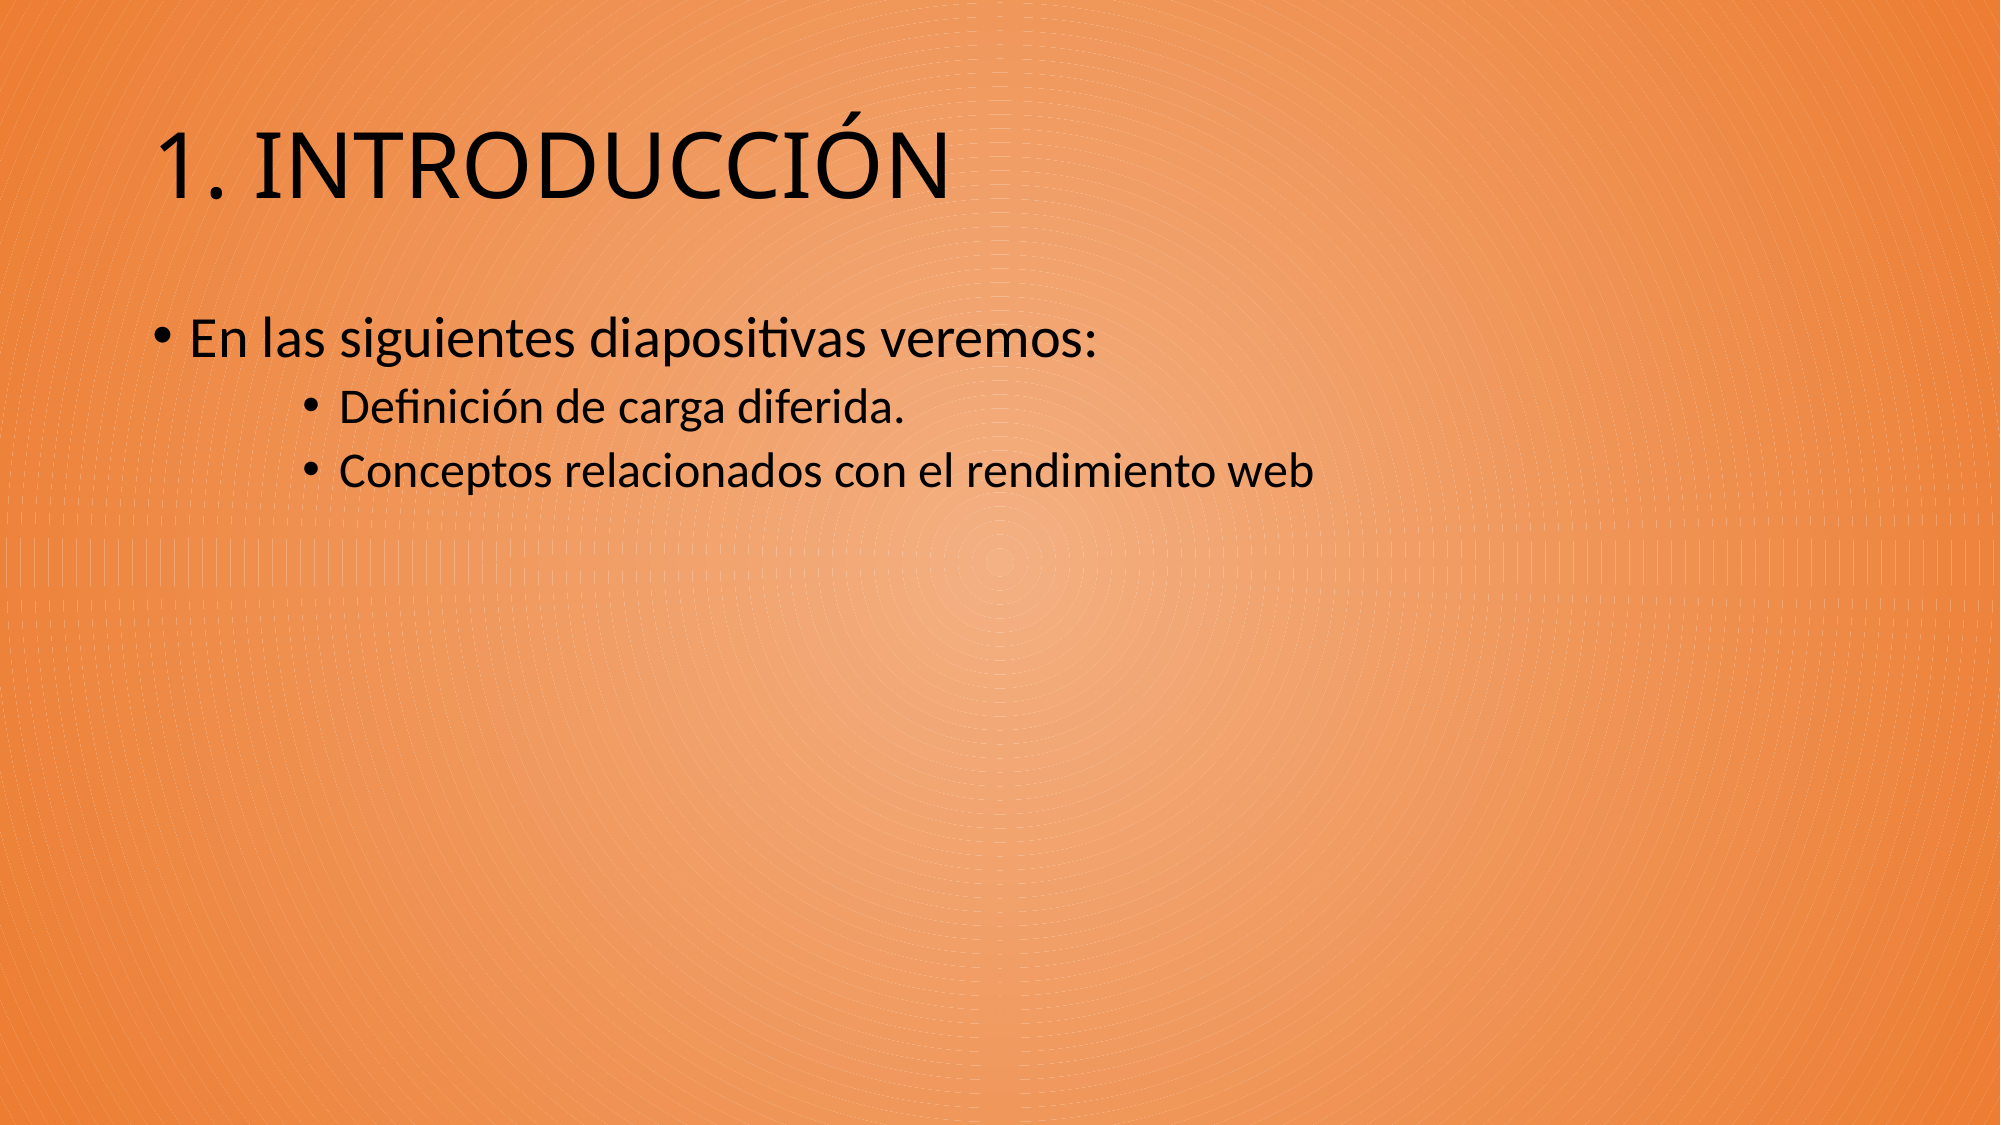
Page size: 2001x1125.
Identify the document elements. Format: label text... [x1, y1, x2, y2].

title 1. INTRODUCCIÓN [137, 59, 1863, 278]
list En las siguientes diapositivas veremos: Definición de carga diferida. Conceptos relacionados con el rendimiento web [137, 299, 1863, 1014]
